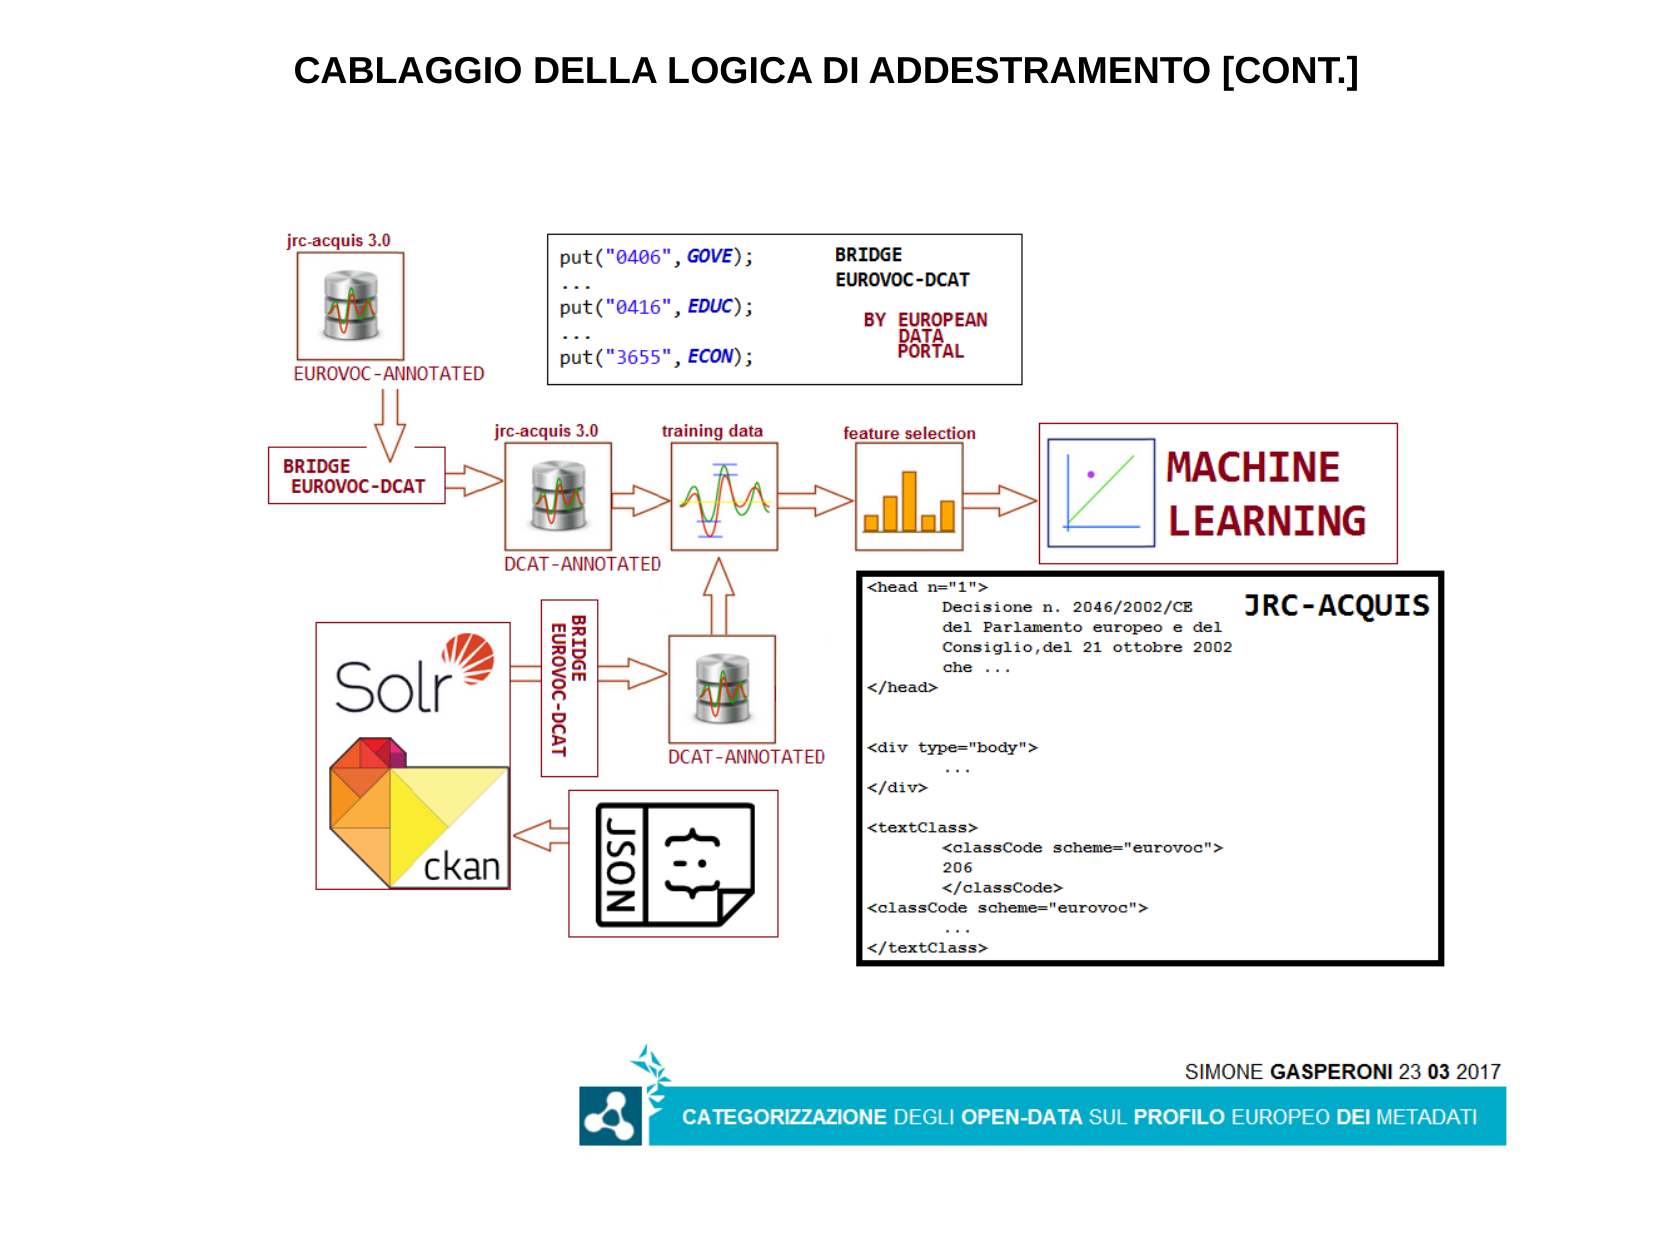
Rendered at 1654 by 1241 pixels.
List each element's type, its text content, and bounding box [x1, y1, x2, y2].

text_box CABLAGGIO DELLA LOGICA DI ADDESTRAMENTO [CONT.] [0, 0, 1654, 122]
picture [188, 205, 1477, 969]
picture [557, 1039, 1524, 1157]
